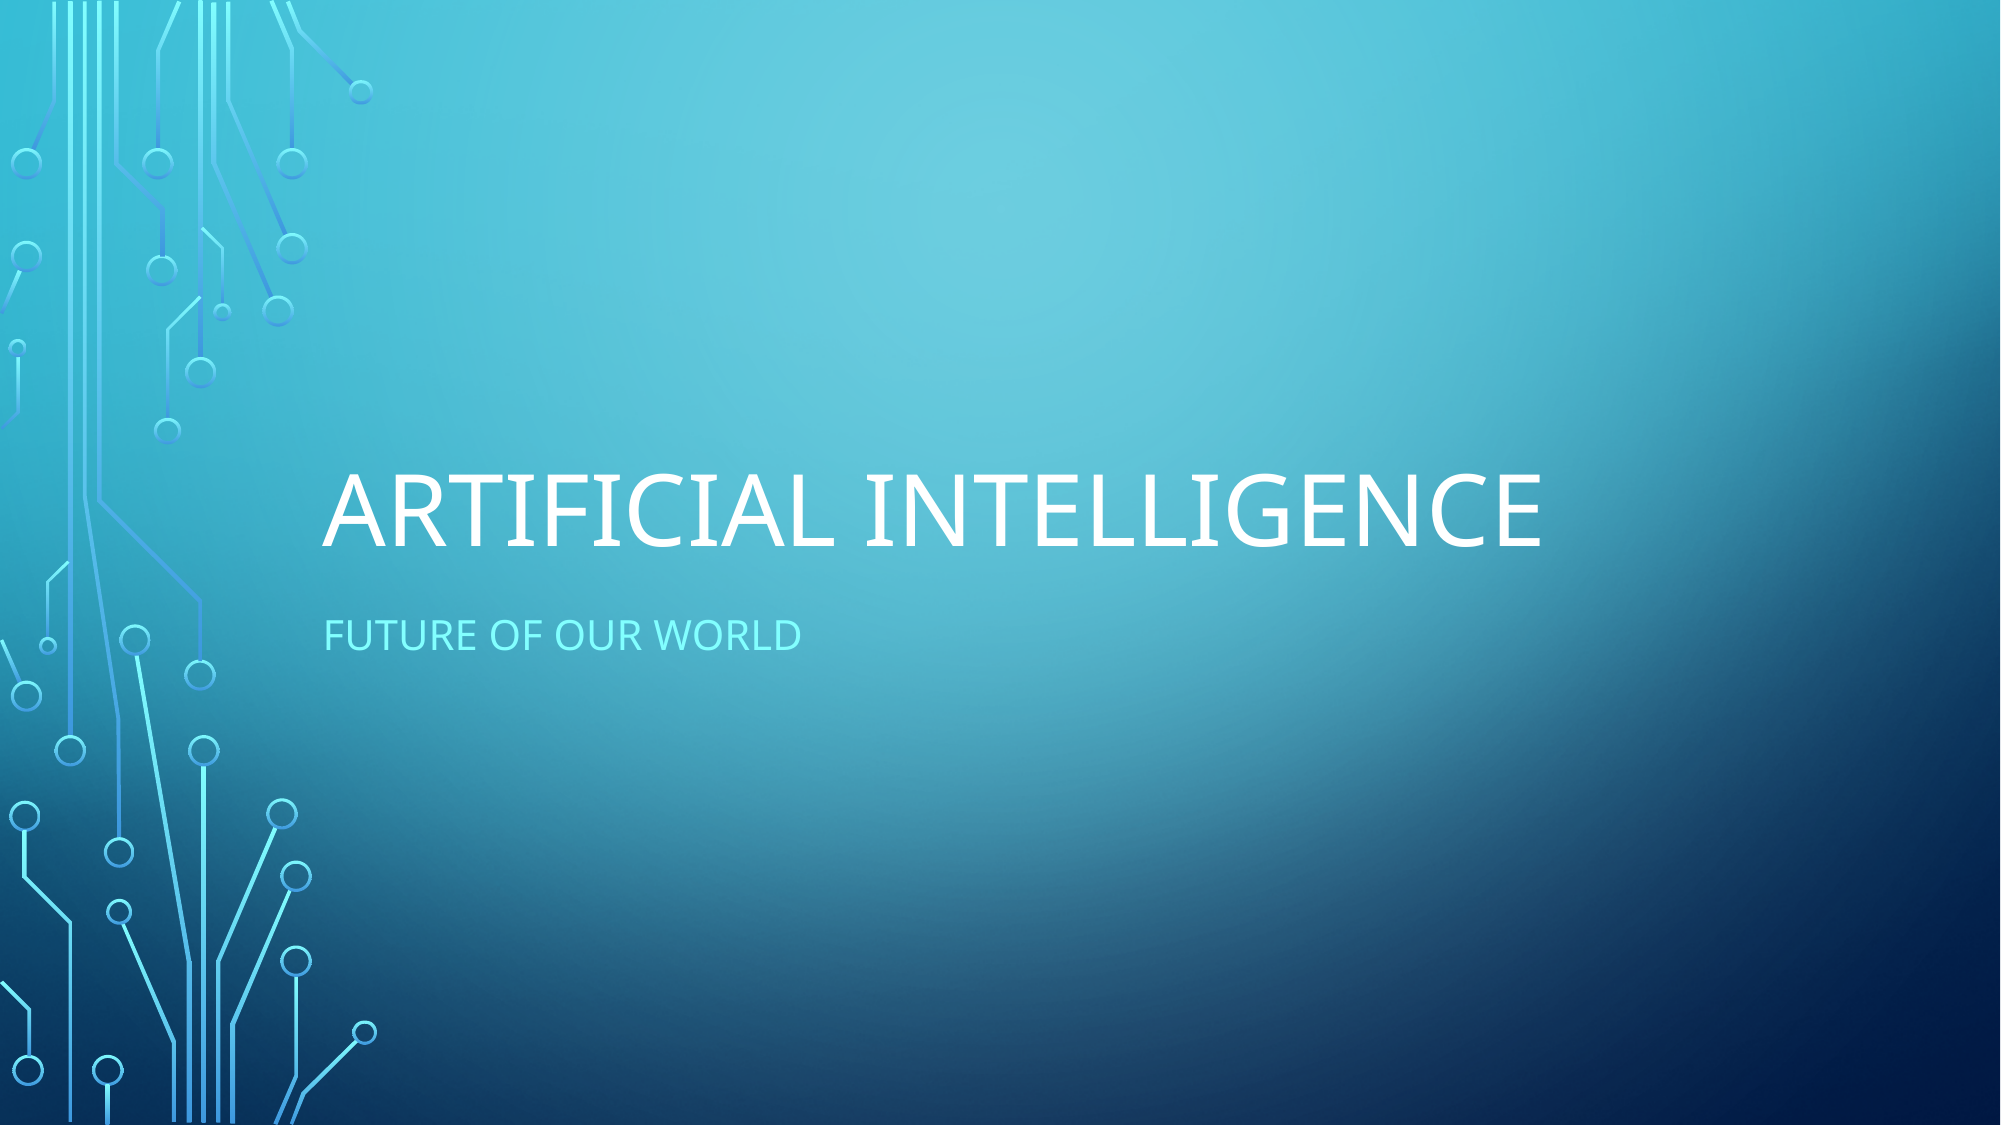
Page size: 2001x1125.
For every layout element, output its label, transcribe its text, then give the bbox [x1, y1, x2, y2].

subtitle Future of our world [307, 590, 1750, 863]
title Artificial intelligence [307, 184, 1750, 576]
